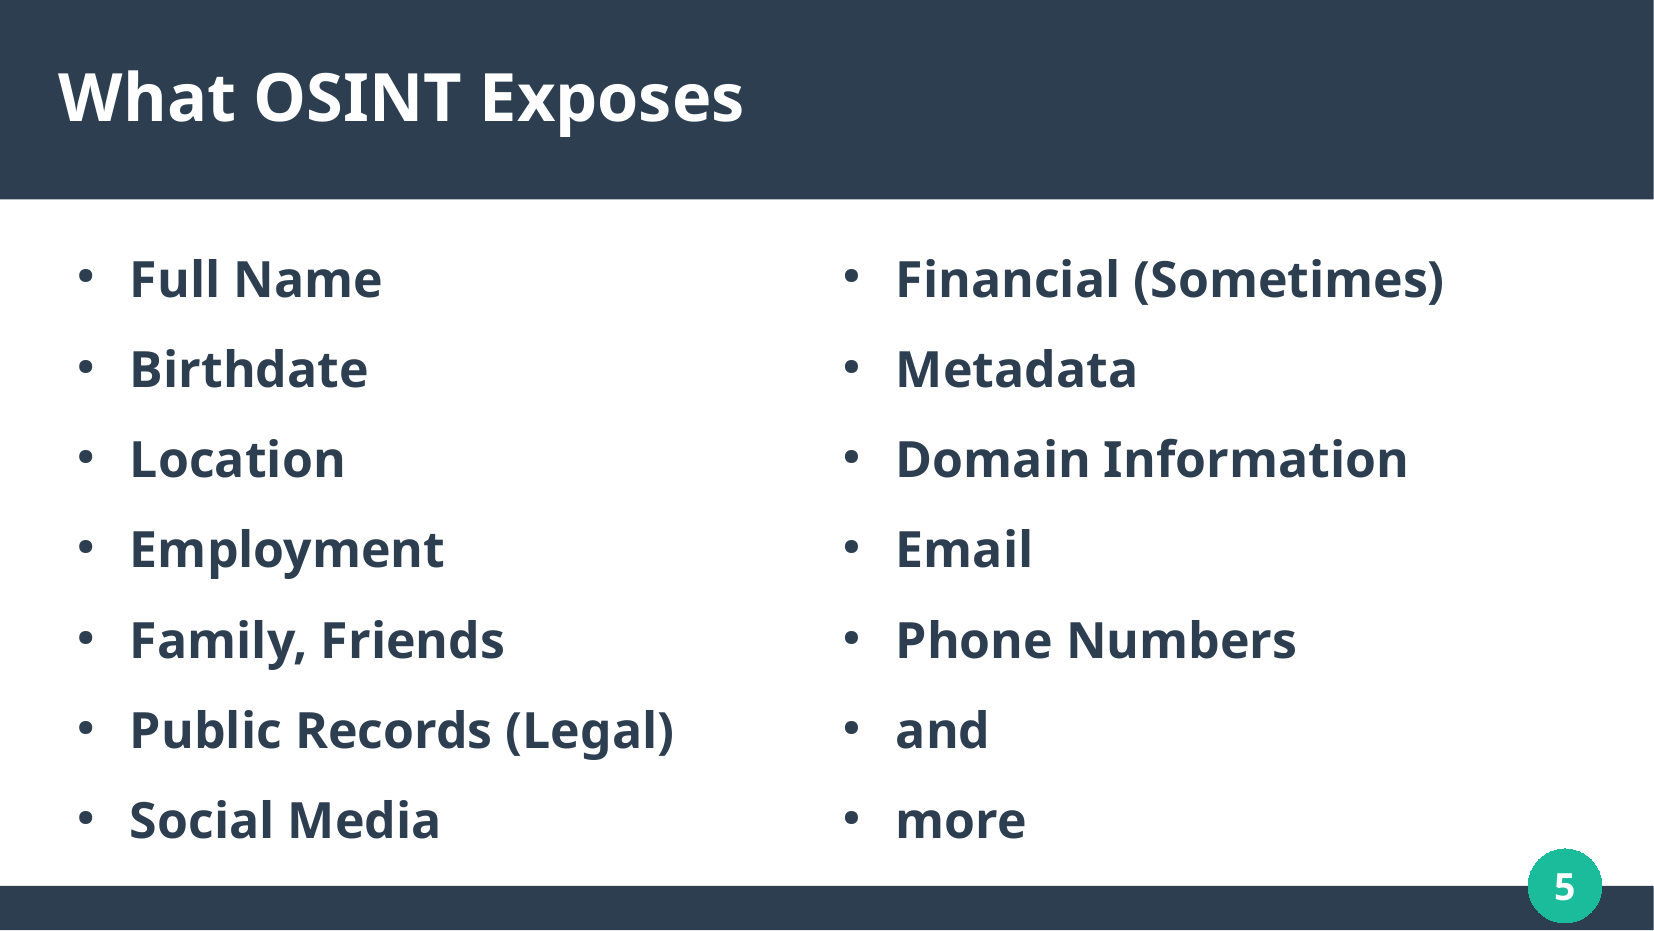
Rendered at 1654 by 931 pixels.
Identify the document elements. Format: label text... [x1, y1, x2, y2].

list Full Name Birthdate Location Employment Family, Friends Public Records (Legal) Social Media [59, 243, 825, 864]
title What OSINT Exposes [59, 37, 1595, 155]
list Financial (Sometimes) Metadata Domain Information Email Phone Numbers and more [825, 243, 1591, 864]
